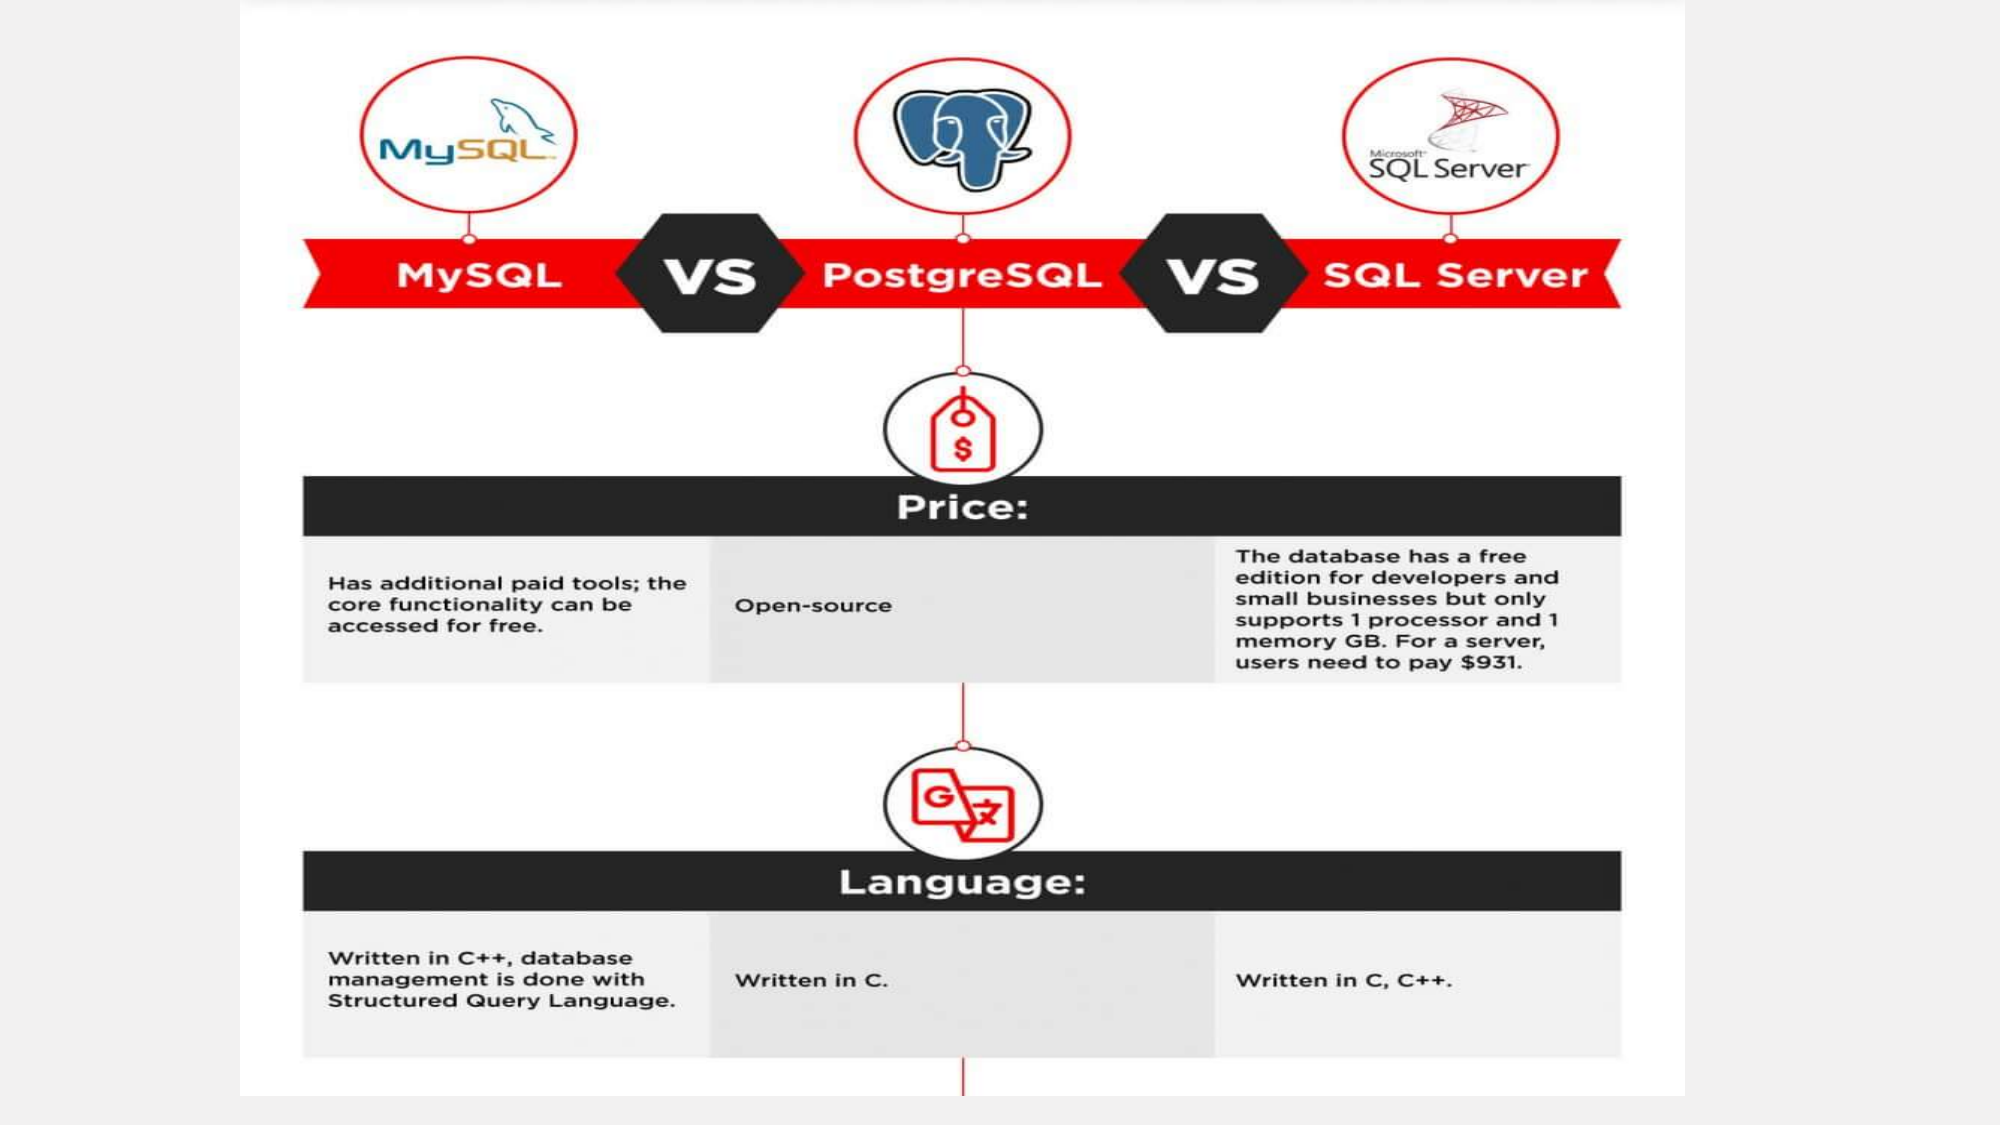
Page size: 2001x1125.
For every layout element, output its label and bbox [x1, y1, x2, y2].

picture [240, 0, 1685, 1096]
